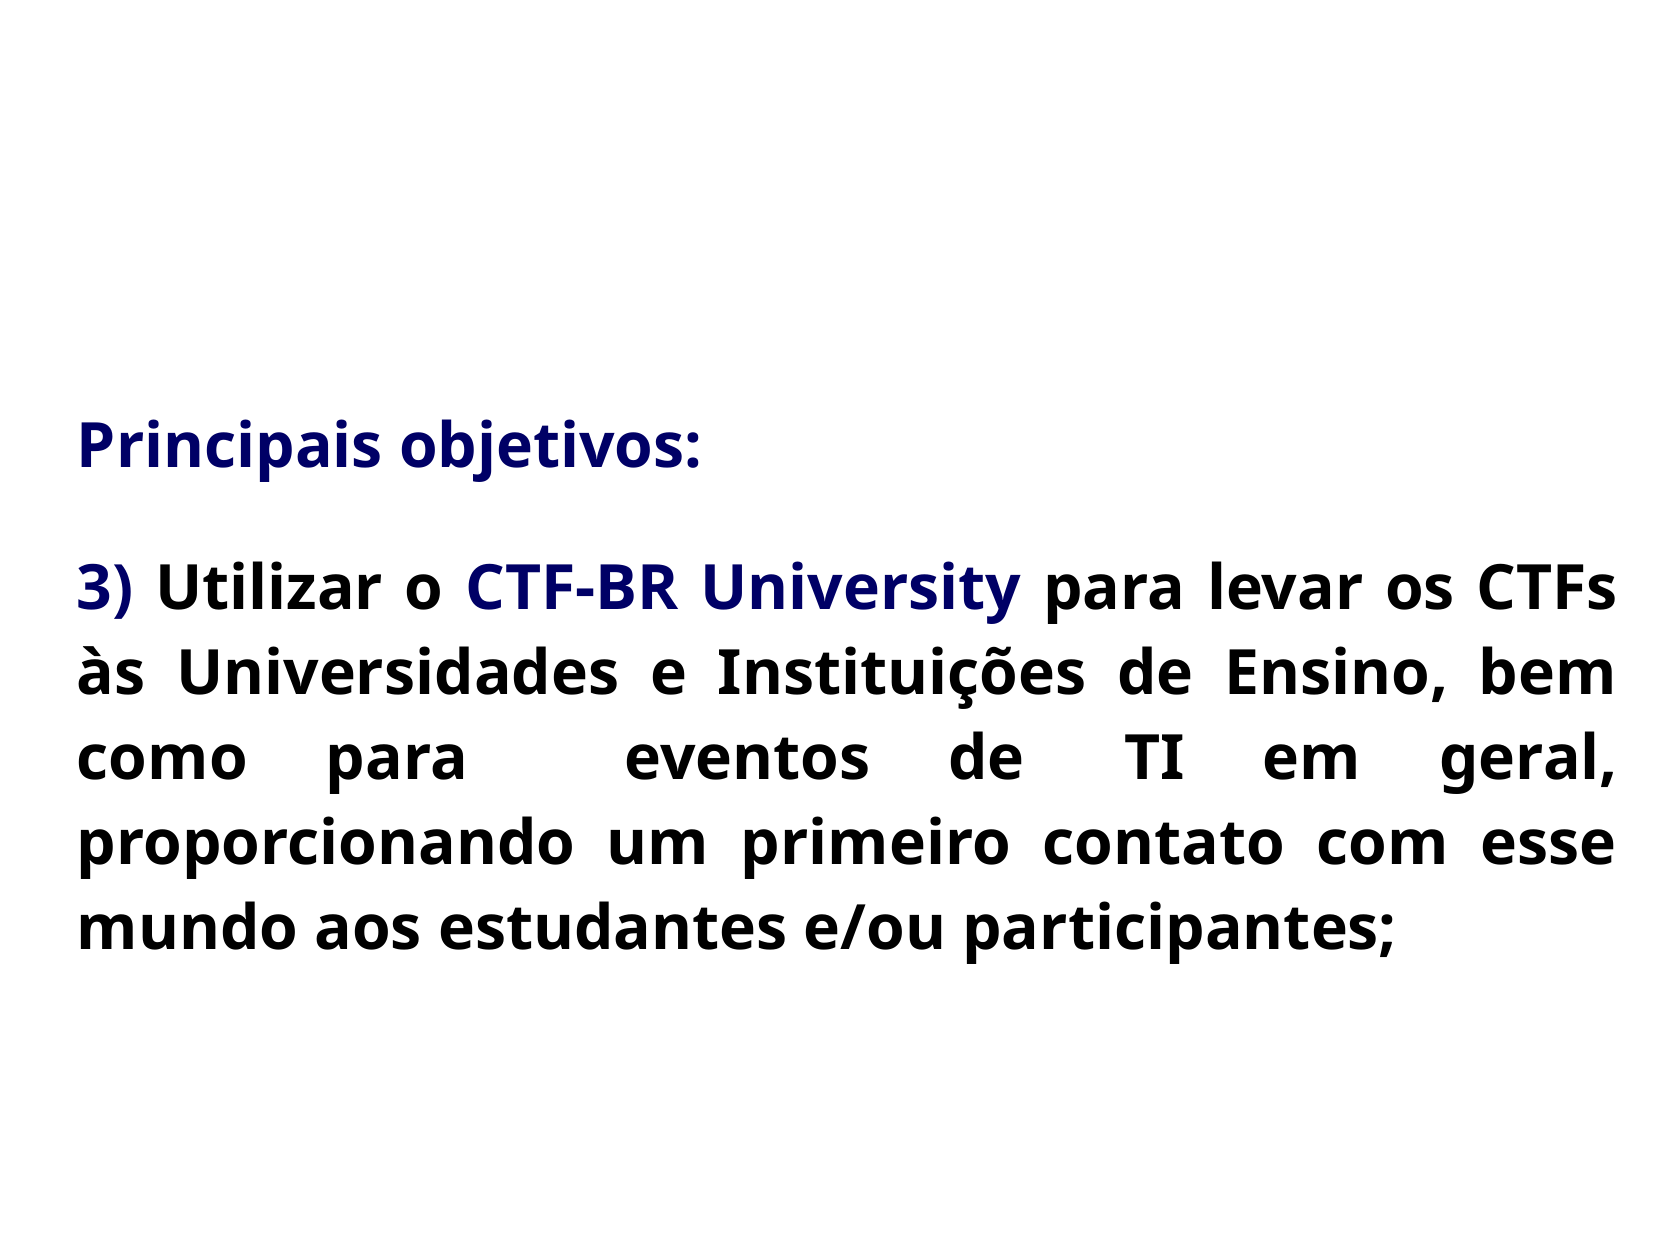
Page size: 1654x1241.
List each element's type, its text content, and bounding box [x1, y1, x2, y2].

subtitle Principais objetivos: 3) Utilizar o CTF-BR University para levar os CTFs às Universidades e Instituições de Ensino, bem como para eventos de TI em geral, proporcionando um primeiro contato com esse mundo aos estudantes e/ou participantes; [76, 133, 1619, 1152]
